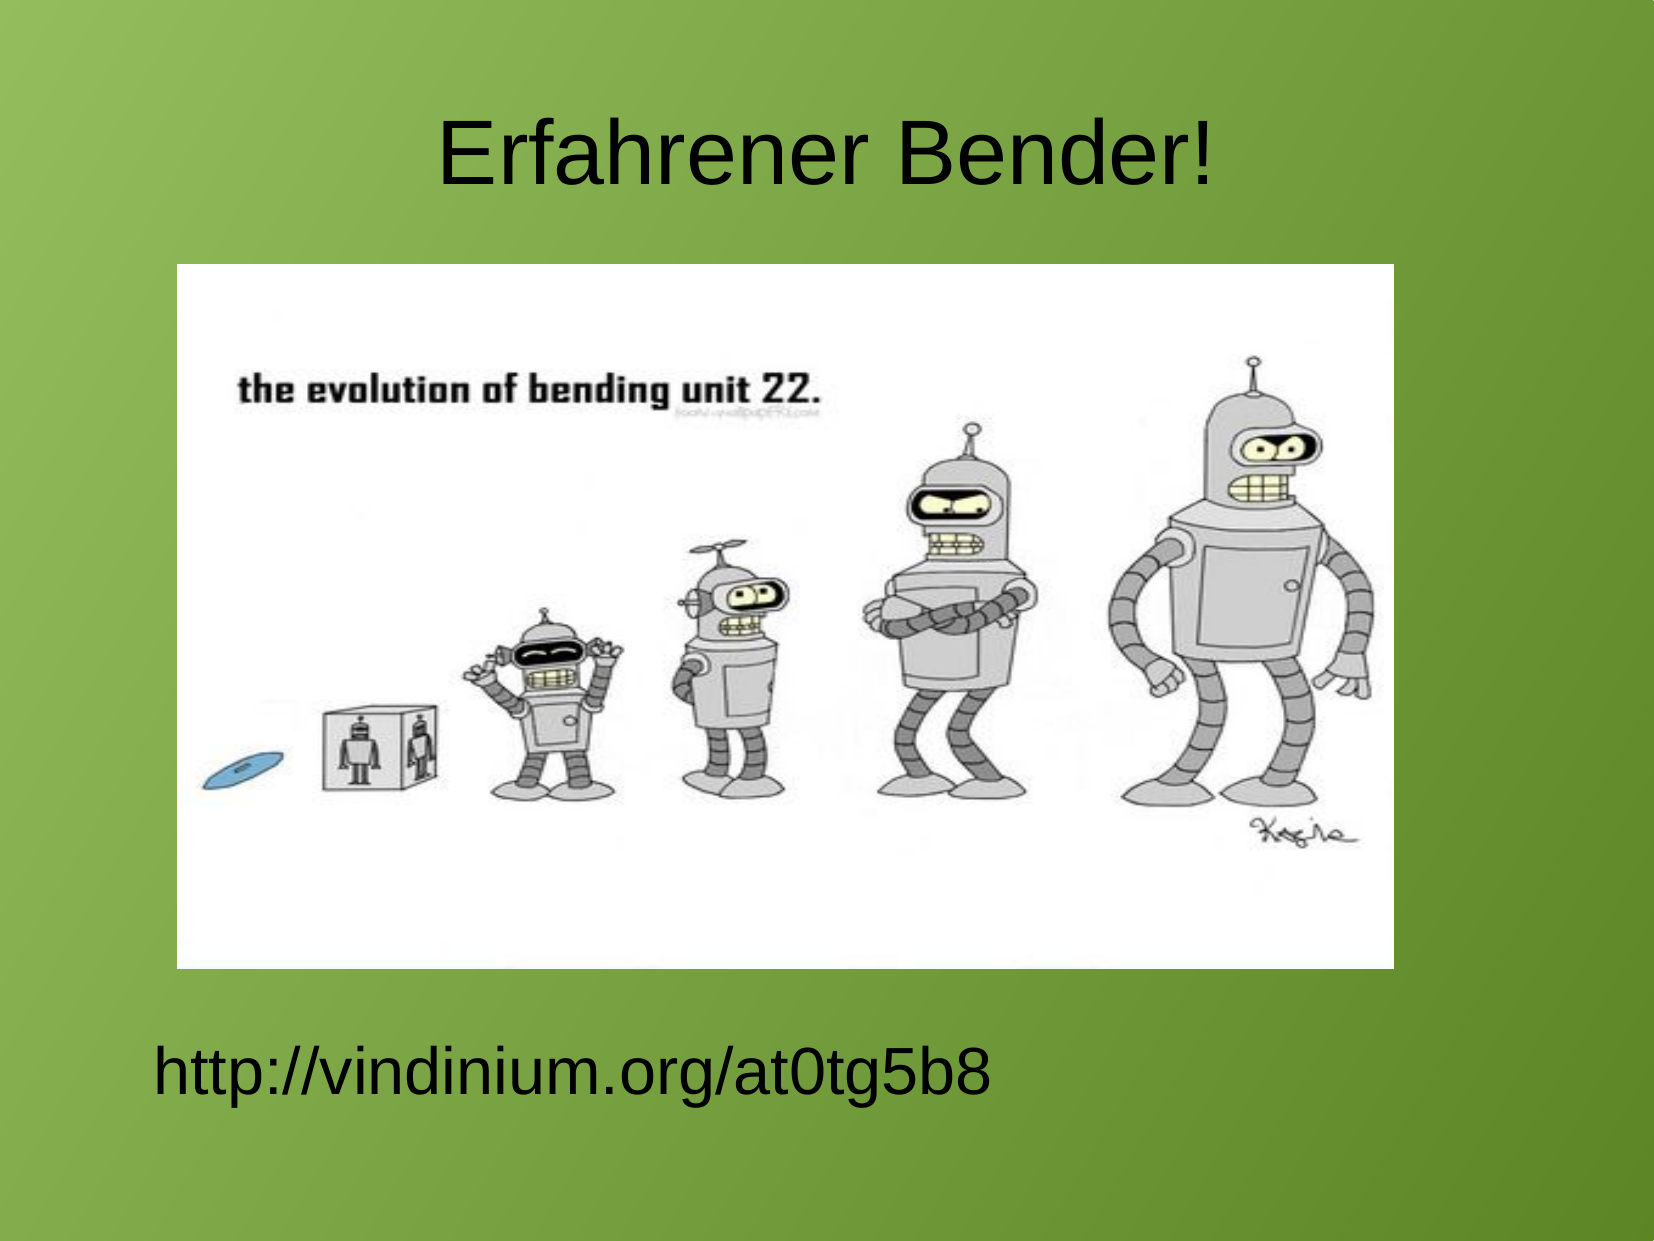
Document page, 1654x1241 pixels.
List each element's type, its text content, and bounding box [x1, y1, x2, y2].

picture [177, 264, 1394, 969]
title Erfahrener Bender! [82, 49, 1571, 257]
list http://vindinium.org/at0tg5b8 [82, 1033, 1571, 1193]
